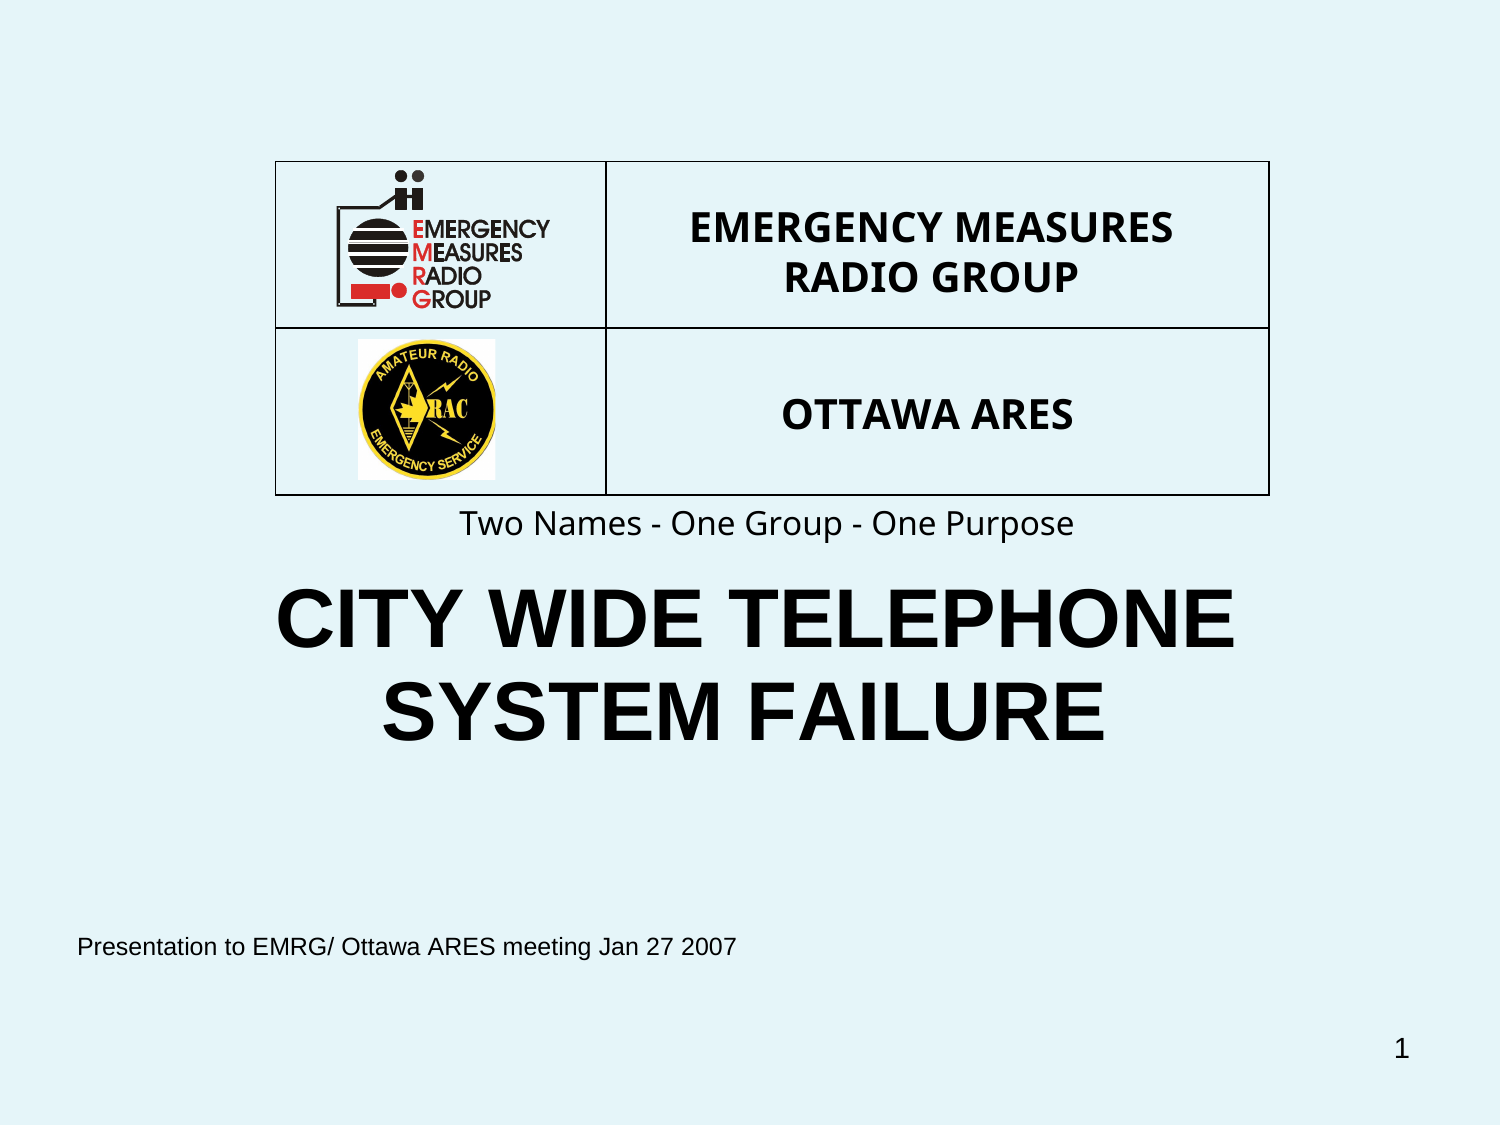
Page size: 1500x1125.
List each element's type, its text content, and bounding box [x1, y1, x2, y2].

text_box OTTAWA ARES [766, 380, 1089, 446]
chart [358, 339, 496, 480]
text_box Presentation to EMRG/ Ottawa ARES meeting Jan 27 2007 [62, 922, 1391, 969]
picture [336, 170, 550, 309]
title CITY WIDE TELEPHONE SYSTEM FAILURE [81, 553, 1432, 870]
text_box Two Names - One Group - One Purpose [444, 494, 1091, 551]
text_box EMERGENCY MEASURES RADIO GROUP [637, 193, 1226, 309]
